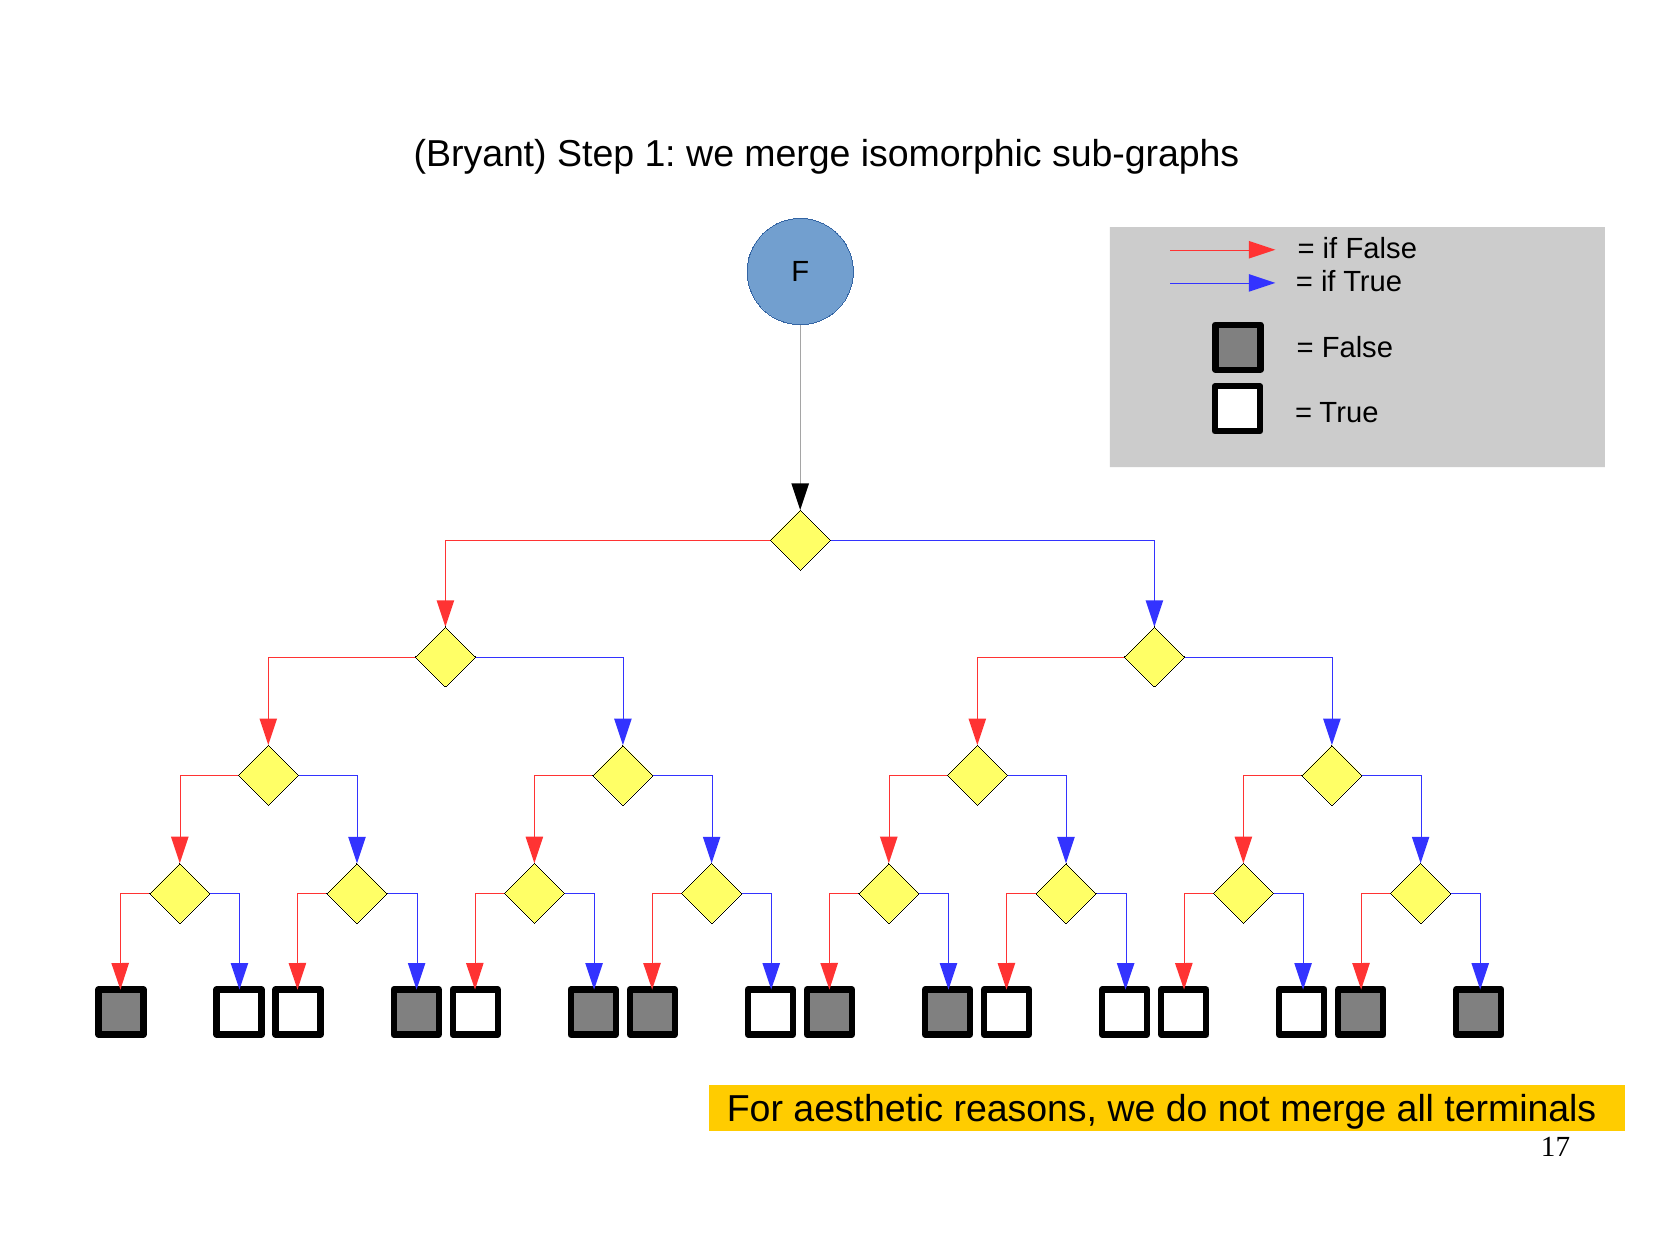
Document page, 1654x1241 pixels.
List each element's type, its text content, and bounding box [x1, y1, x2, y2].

text_box For aesthetic reasons, we do not merge all terminals [709, 1085, 1625, 1131]
text_box [415, 626, 476, 687]
text_box [1036, 863, 1097, 924]
text_box [1161, 989, 1207, 1035]
text_box [1301, 745, 1362, 806]
text_box [1390, 863, 1451, 924]
text_box [629, 989, 675, 1035]
text_box [984, 989, 1030, 1035]
text_box [858, 863, 919, 924]
text_box [947, 745, 1008, 806]
text_box [326, 863, 388, 924]
text_box [1124, 626, 1185, 687]
text_box [770, 510, 831, 571]
text_box = if False = if True = False = True [1109, 227, 1605, 468]
text_box [1456, 989, 1502, 1035]
text_box [504, 863, 565, 924]
text_box [747, 989, 793, 1035]
text_box [452, 989, 498, 1035]
text_box [681, 863, 742, 924]
text_box [570, 989, 616, 1035]
text_box [1338, 989, 1384, 1035]
text_box [238, 745, 299, 806]
text_box [98, 989, 144, 1035]
text_box [1279, 989, 1325, 1035]
title (Bryant) Step 1: we merge isomorphic sub-graphs [82, 49, 1571, 257]
text_box [925, 989, 971, 1035]
text_box [1213, 863, 1274, 924]
text_box [393, 989, 439, 1035]
text_box [216, 989, 262, 1035]
text_box F [747, 218, 854, 325]
text_box [149, 863, 210, 924]
text_box [1102, 989, 1148, 1035]
text_box [806, 989, 852, 1035]
text_box [592, 745, 653, 806]
text_box [1215, 386, 1261, 432]
text_box [1215, 324, 1261, 370]
text_box [275, 989, 321, 1035]
